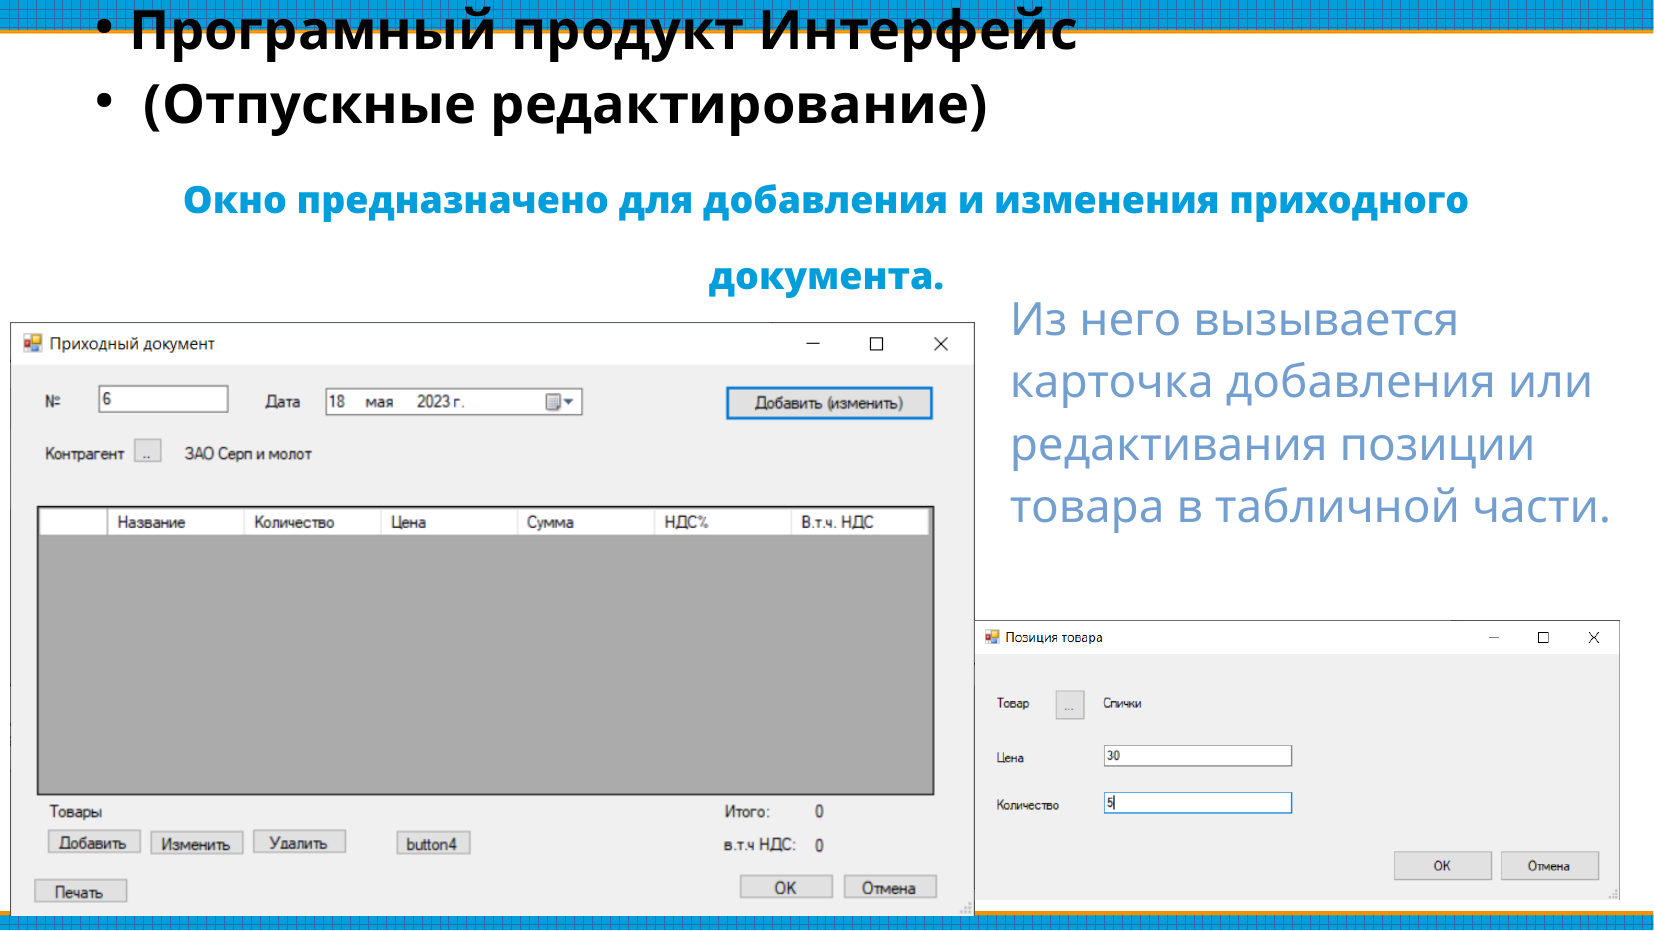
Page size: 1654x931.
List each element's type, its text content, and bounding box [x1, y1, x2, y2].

text_box Из него вызывается карточка добавления или редактивания позиции товара в табличной части. [1003, 302, 1625, 520]
text_box Програмный продукт Интерфейс (Отпускные редактирование) [88, 0, 1565, 148]
picture [10, 322, 1620, 915]
subtitle Окно предназначено для добавления и изменения приходного документа. [88, 148, 1565, 620]
